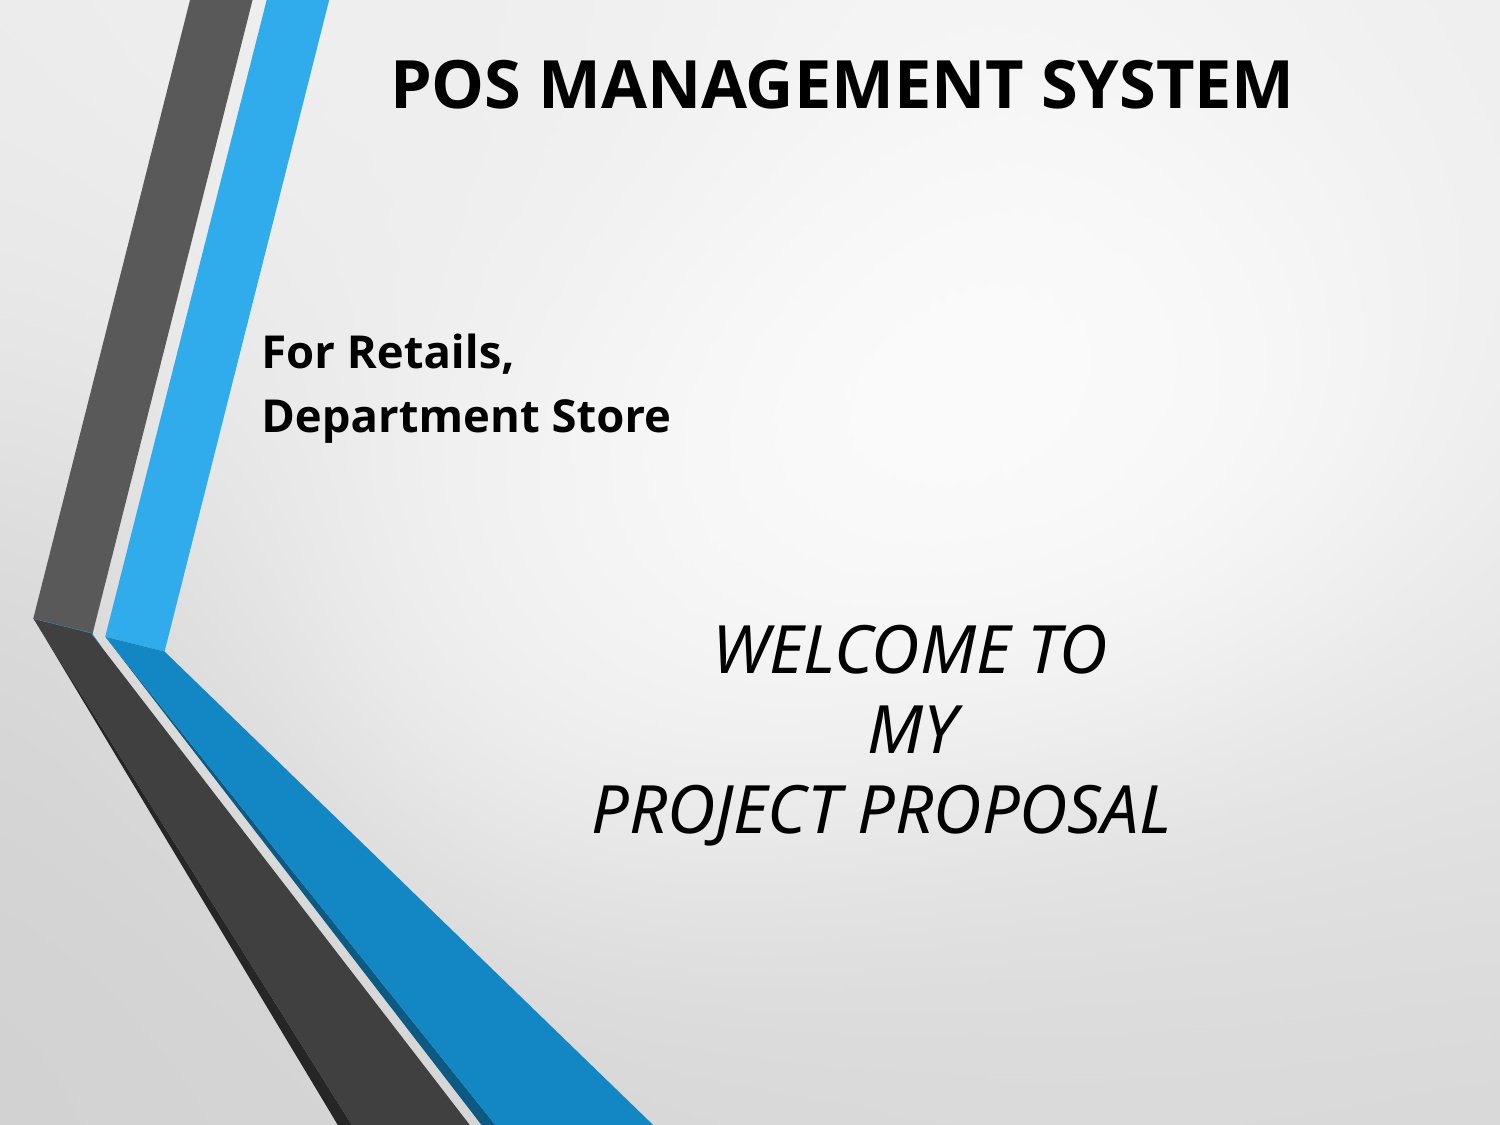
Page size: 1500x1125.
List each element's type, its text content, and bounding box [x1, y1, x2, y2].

title POS MANAGEMENT SYSTEM [375, 34, 1500, 210]
text_box WELCOME TO MY PROJECT PROPOSAL [542, 599, 1500, 857]
subtitle For Retails, Department Store [246, 315, 725, 491]
